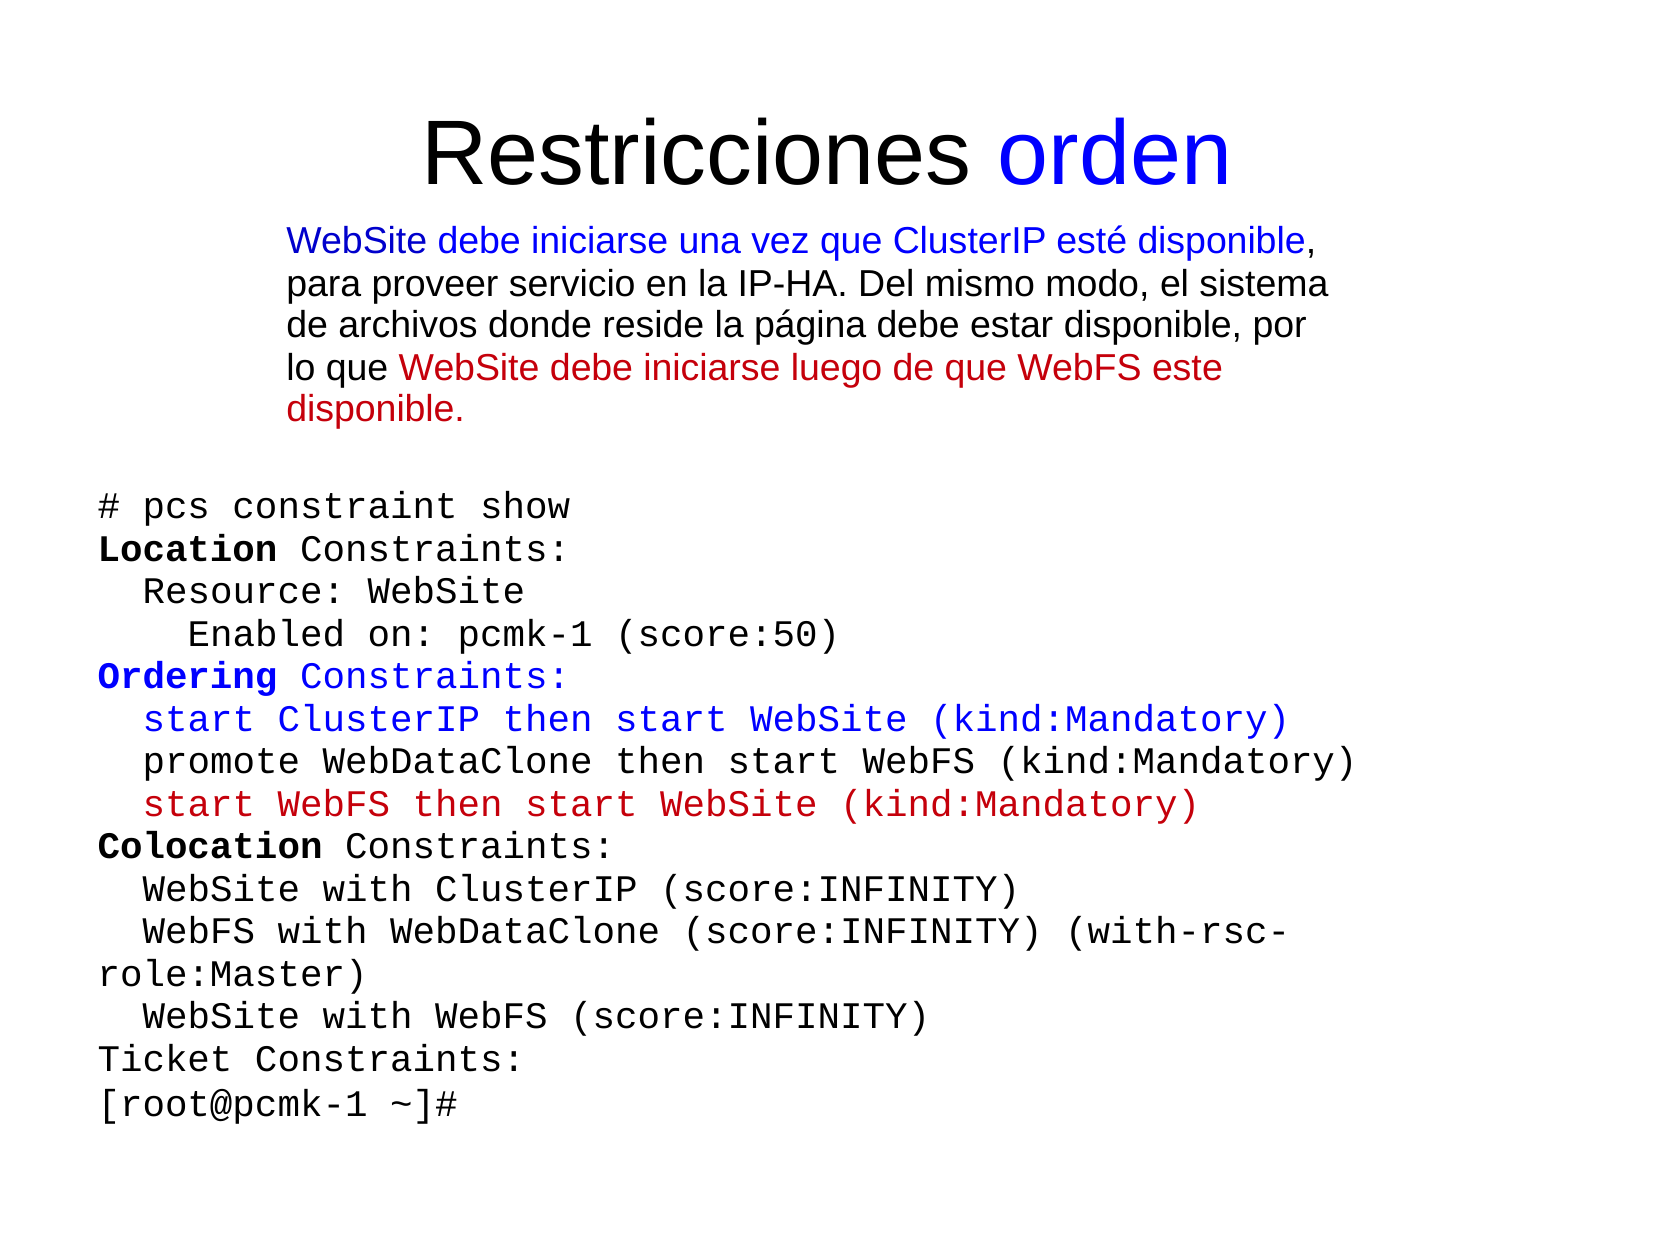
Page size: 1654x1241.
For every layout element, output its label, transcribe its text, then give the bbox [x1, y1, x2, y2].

text_box # pcs constraint show Location Constraints: Resource: WebSite Enabled on: pcmk-1 (score:50) Ordering Constraints: start ClusterIP then start WebSite (kind:Mandatory) promote WebDataClone then start WebFS (kind:Mandatory) start WebFS then start WebSite (kind:Mandatory) Colocation Constraints: WebSite with ClusterIP (score:INFINITY) WebFS with WebDataClone (score:INFINITY) (with-rsc-role:Master) WebSite with WebFS (score:INFINITY) Ticket Constraints: [root@pcmk-1 ~]# [82, 480, 1536, 1217]
text_box WebSite debe iniciarse una vez que ClusterIP esté disponible, para proveer servicio en la IP-HA. Del mismo modo, el sistema de archivos donde reside la página debe estar disponible, por lo que WebSite debe iniciarse luego de que WebFS este disponible. [271, 212, 1359, 438]
title Restricciones orden [82, 49, 1571, 257]
